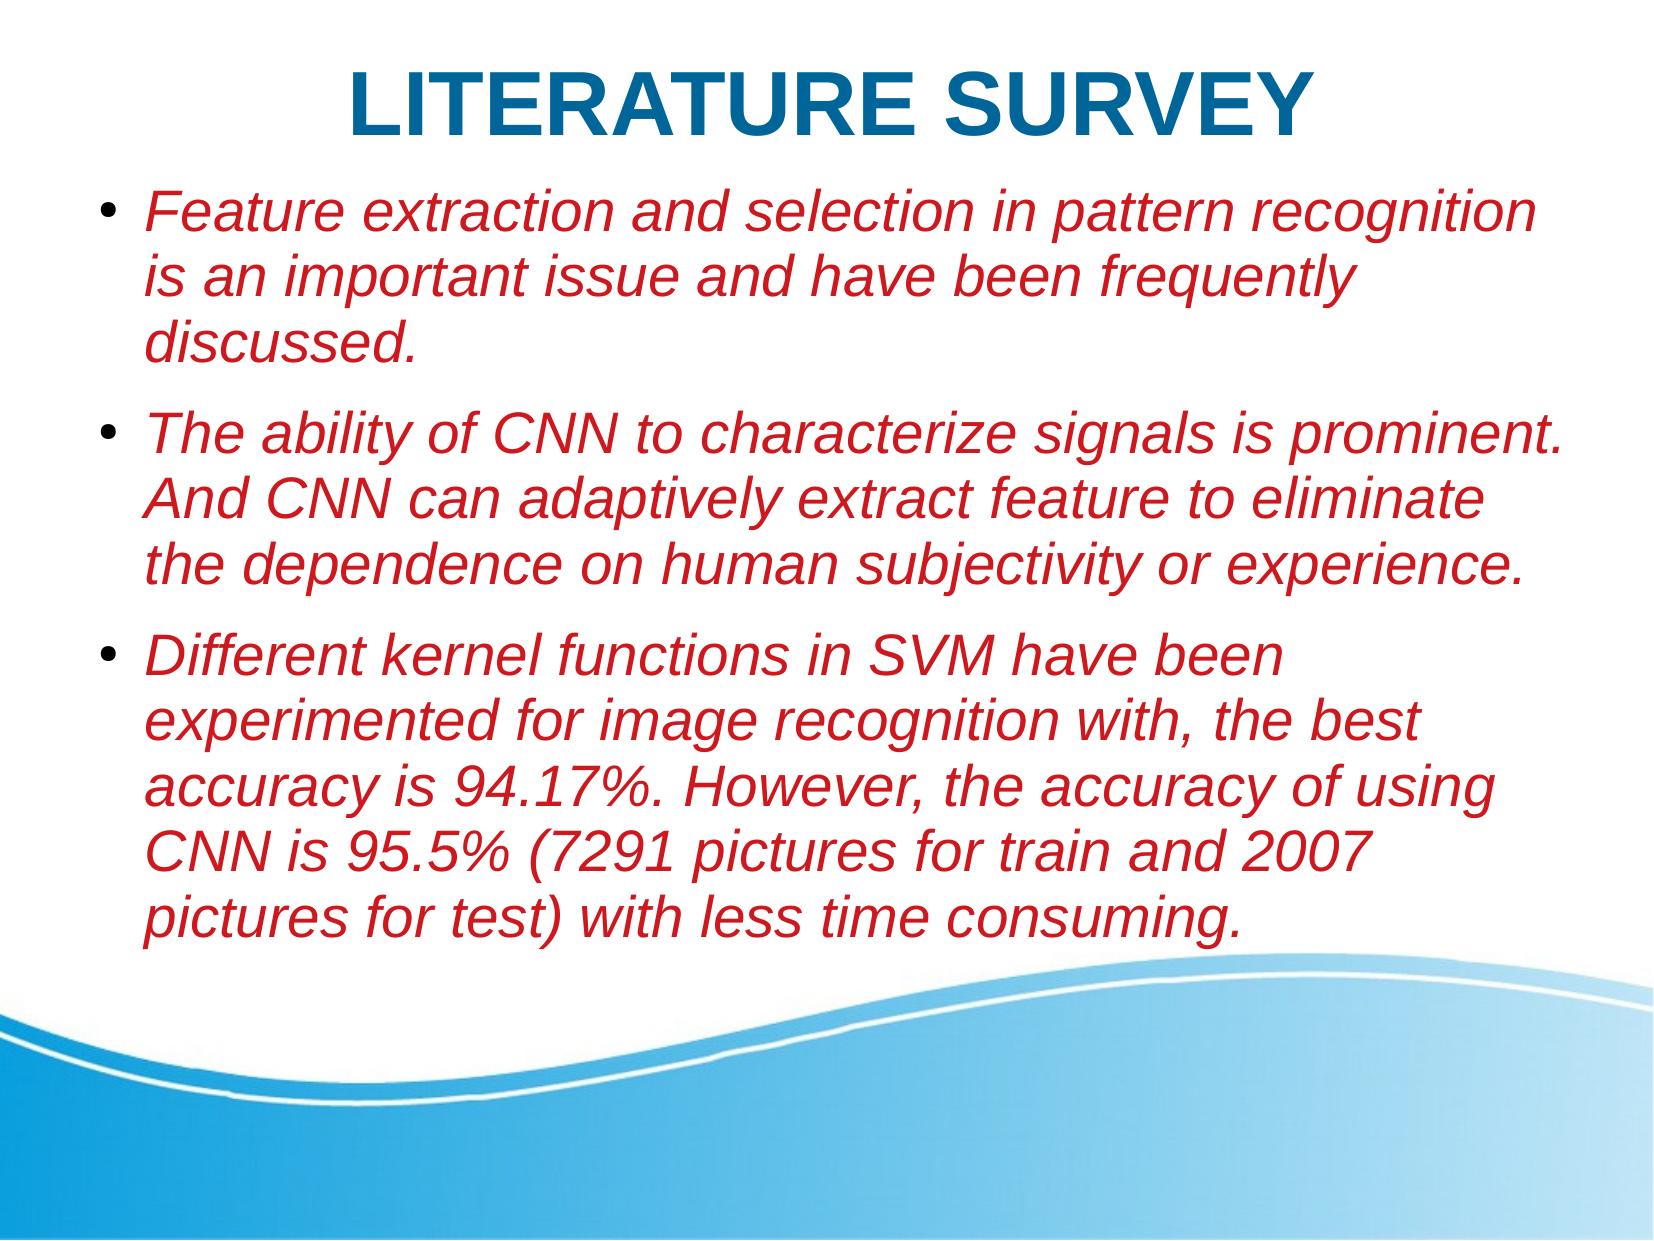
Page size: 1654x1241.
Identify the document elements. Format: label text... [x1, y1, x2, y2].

list Feature extraction and selection in pattern recognition is an important issue and have been frequently discussed. The ability of CNN to characterize signals is prominent. And CNN can adaptively extract feature to eliminate the dependence on human subjectivity or experience. Different kernel functions in SVM have been experimented for image recognition with, the best accuracy is 94.17%. However, the accuracy of using CNN is 95.5% (7291 pictures for train and 2007 pictures for test) with less time consuming. [82, 178, 1571, 969]
title LITERATURE SURVEY [0, 0, 1489, 207]
picture [0, 952, 1654, 1240]
